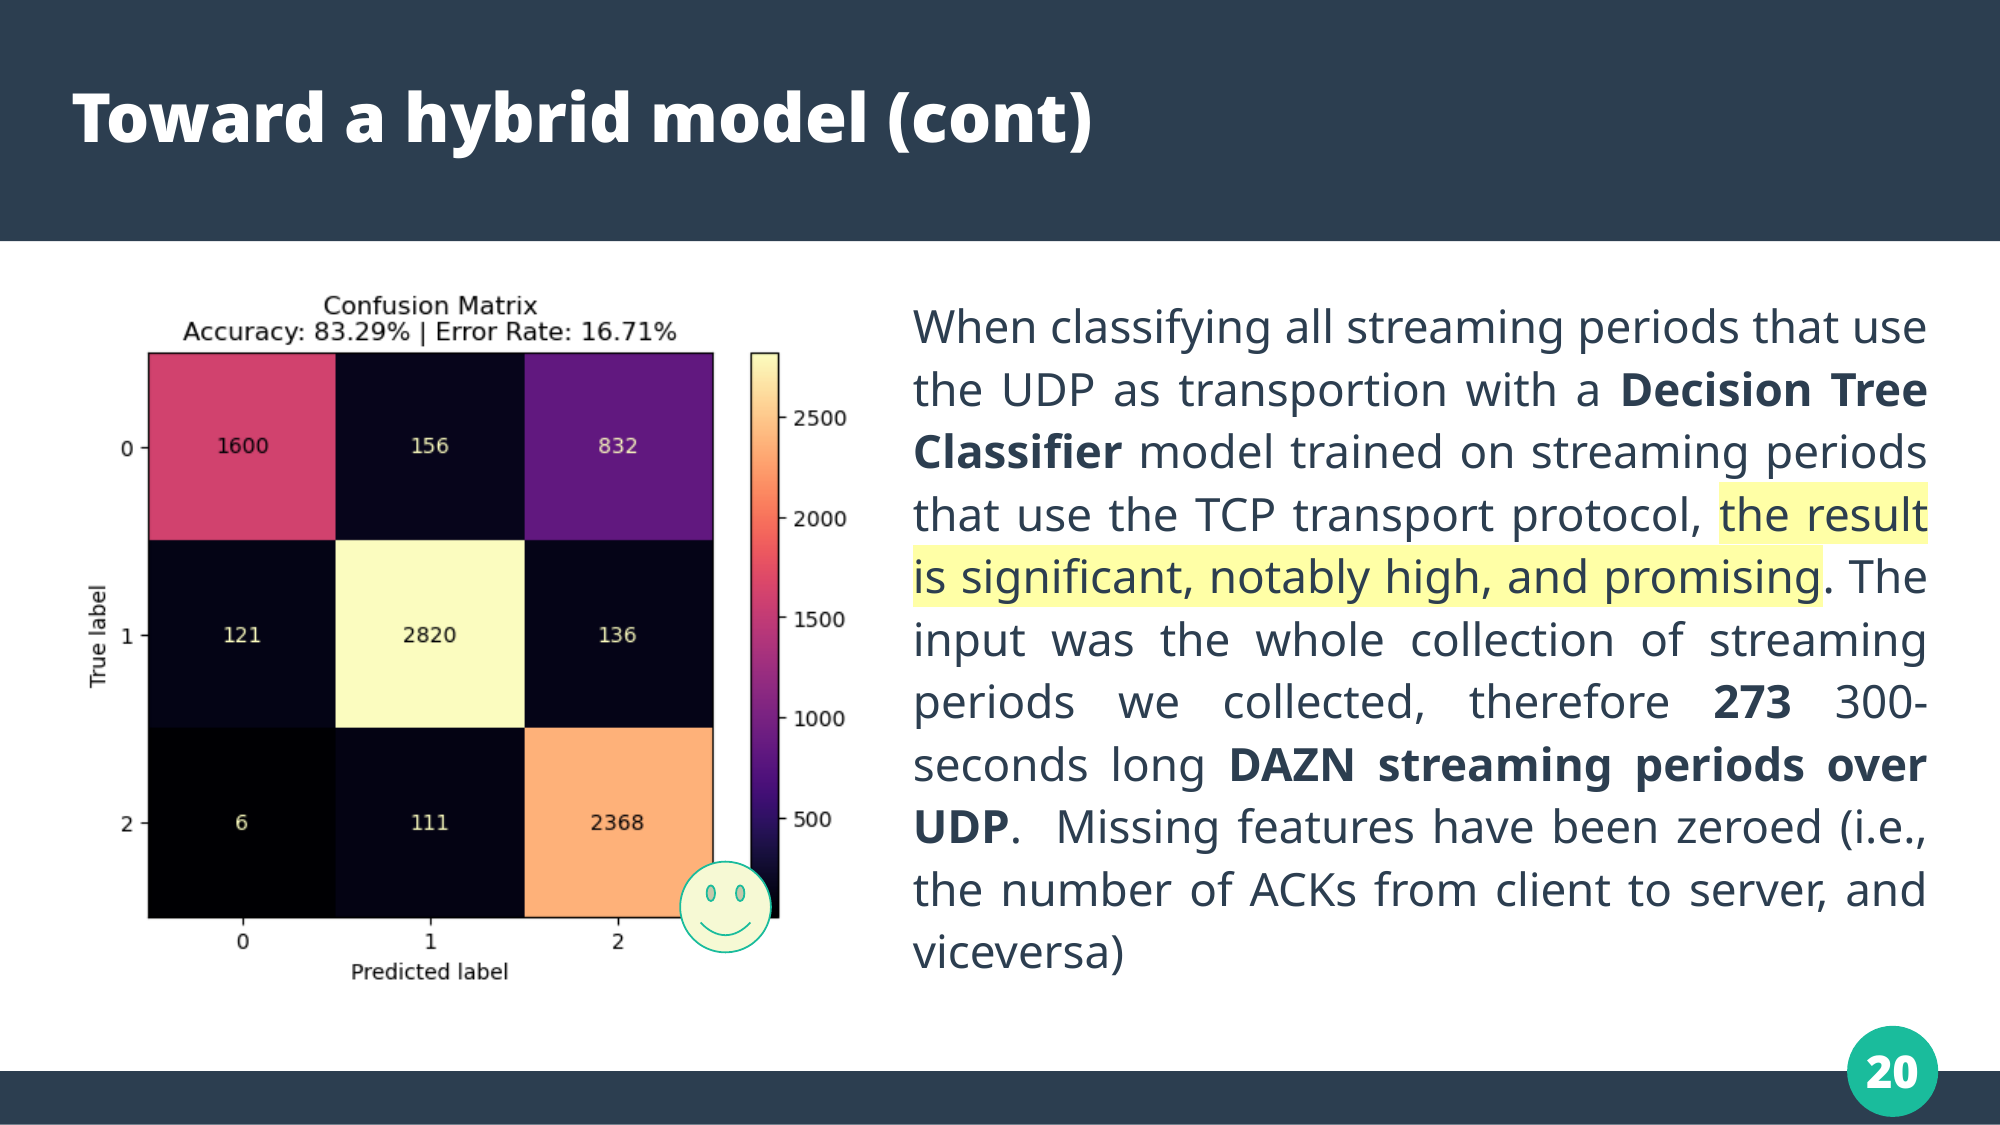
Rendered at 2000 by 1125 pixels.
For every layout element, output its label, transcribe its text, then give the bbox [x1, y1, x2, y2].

title Toward a hybrid model (cont) [71, 44, 1929, 188]
text_box [680, 861, 771, 953]
picture [75, 281, 862, 998]
list When classifying all streaming periods that use the UDP as transportion with a Decision Tree Classifier model trained on streaming periods that use the TCP transport protocol, the result is significant, notably high, and promising. The input was the whole collection of streaming periods we collected, therefore 273 300-seconds long DAZN streaming periods over UDP. Missing features have been zeroed (i.e., the number of ACKs from client to server, and viceversa) [841, 294, 1929, 1045]
